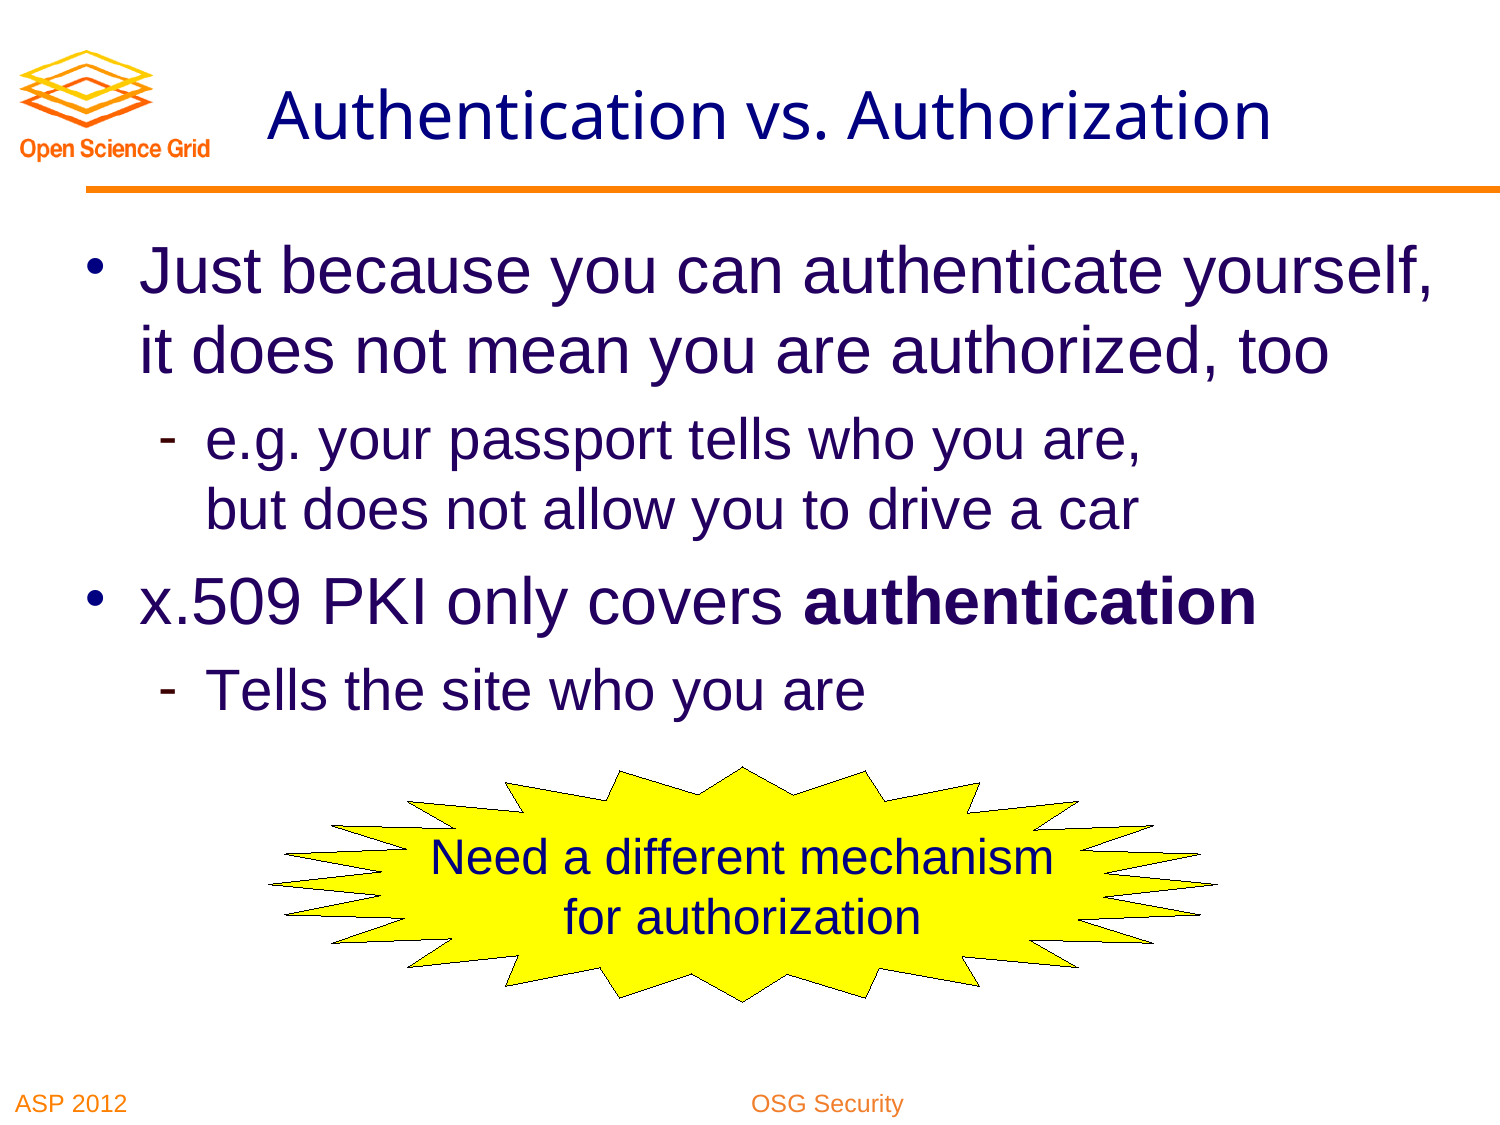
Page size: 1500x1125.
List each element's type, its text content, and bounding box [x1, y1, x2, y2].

title Authentication vs. Authorization [201, 18, 1342, 207]
text_box Need a different mechanism for authorization [268, 766, 1218, 1003]
list Just because you can authenticate yourself, it does not mean you are authorized, too e.g. your passport tells who you are, but does not allow you to drive a car x.509 PKI only covers authentication Tells the site who you are [68, 218, 1474, 962]
picture [0, 27, 201, 179]
